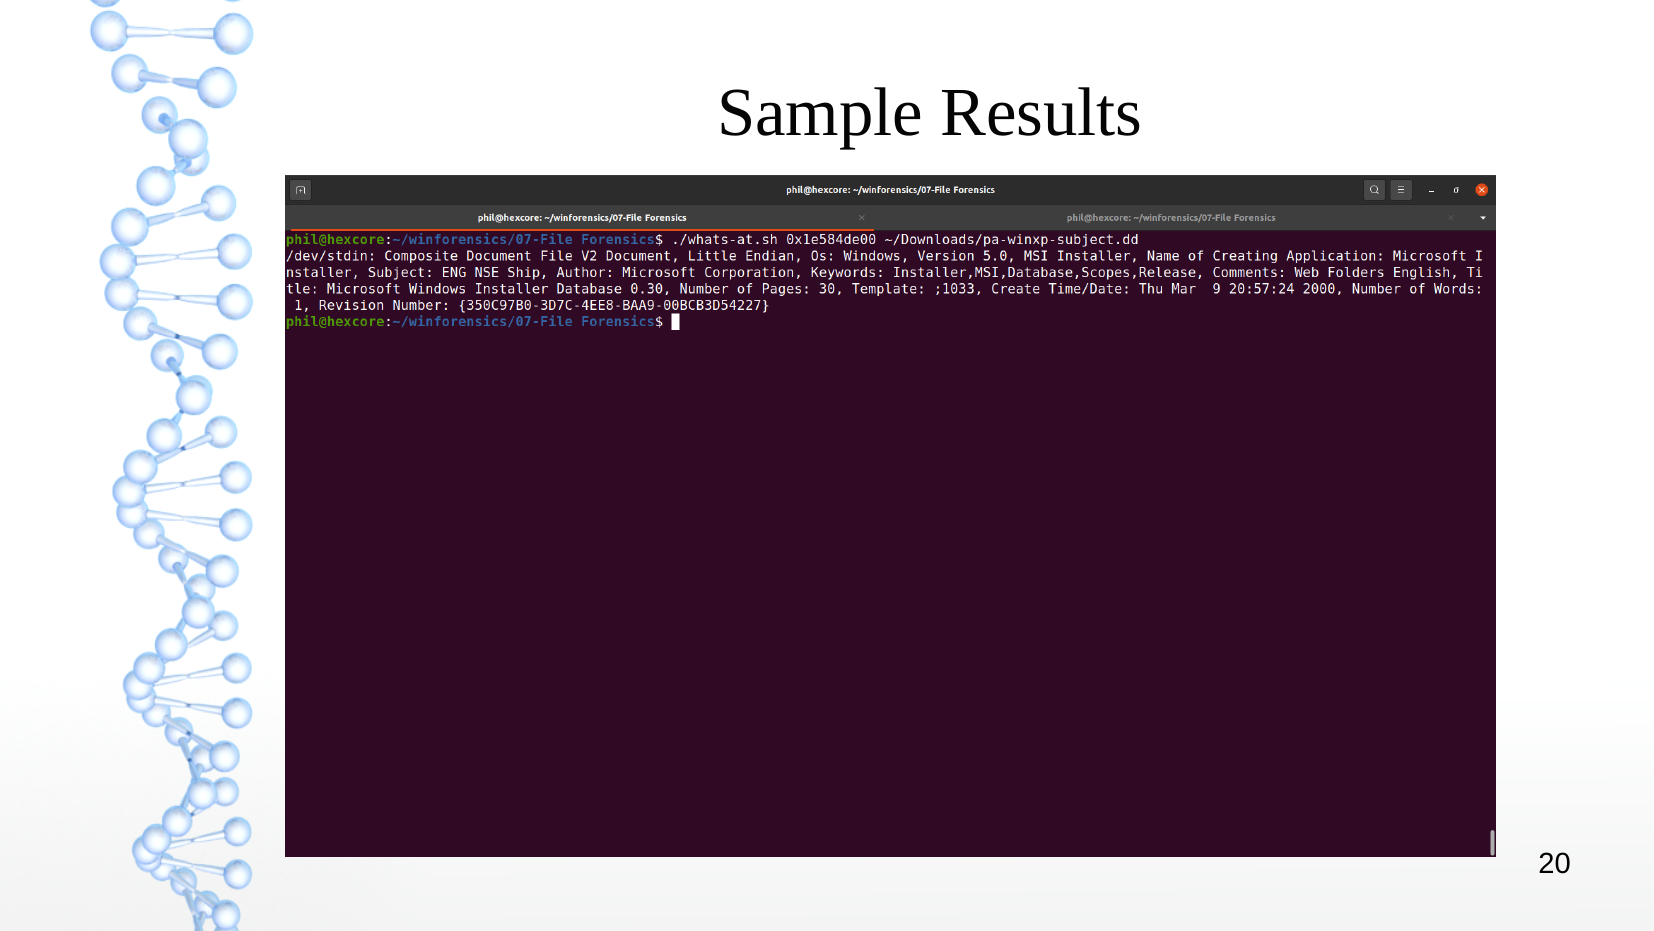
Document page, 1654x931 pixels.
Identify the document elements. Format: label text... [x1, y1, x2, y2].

picture [0, 0, 1654, 931]
title Sample Results [265, 35, 1595, 189]
